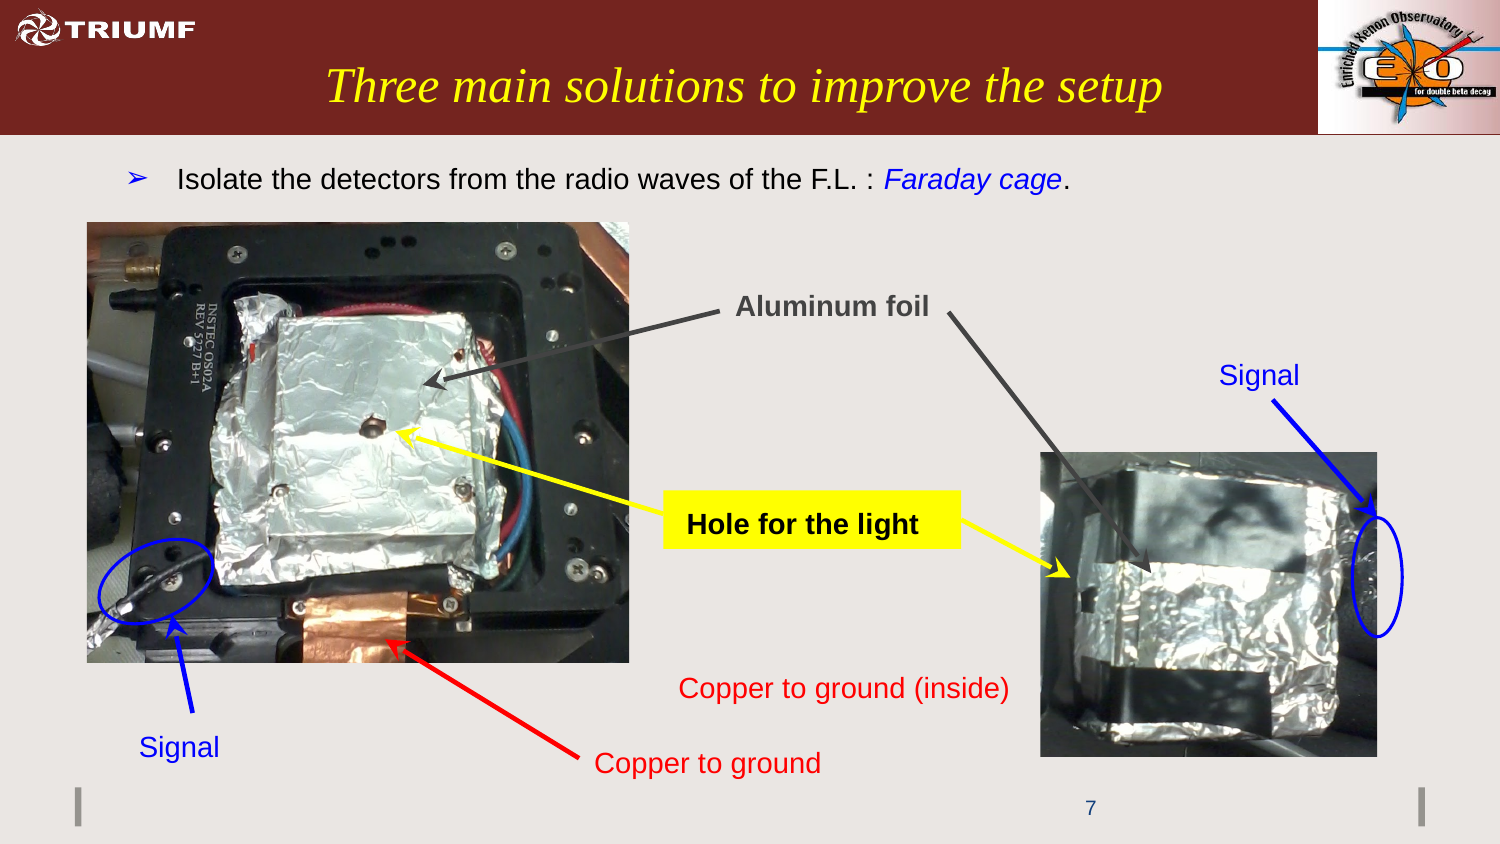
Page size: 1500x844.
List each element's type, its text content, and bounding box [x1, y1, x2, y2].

text_box Signal [1203, 341, 1342, 400]
text_box Copper to ground [579, 729, 844, 788]
text_box Isolate the detectors from the radio waves of the F.L. : Faraday cage. [86, 148, 1150, 208]
text_box Copper to ground (inside) [663, 654, 1032, 713]
picture [1354, 520, 1378, 635]
text_box Aluminum foil [719, 272, 949, 352]
picture [1318, 0, 1500, 134]
picture [86, 222, 630, 663]
slide_number <number> [1070, 787, 1419, 844]
picture [15, 8, 195, 46]
text_box Signal [123, 713, 262, 772]
text_box Hole for the light [663, 490, 962, 549]
picture [1040, 452, 1378, 757]
text_box Three main solutions to improve the setup [310, 32, 1190, 134]
